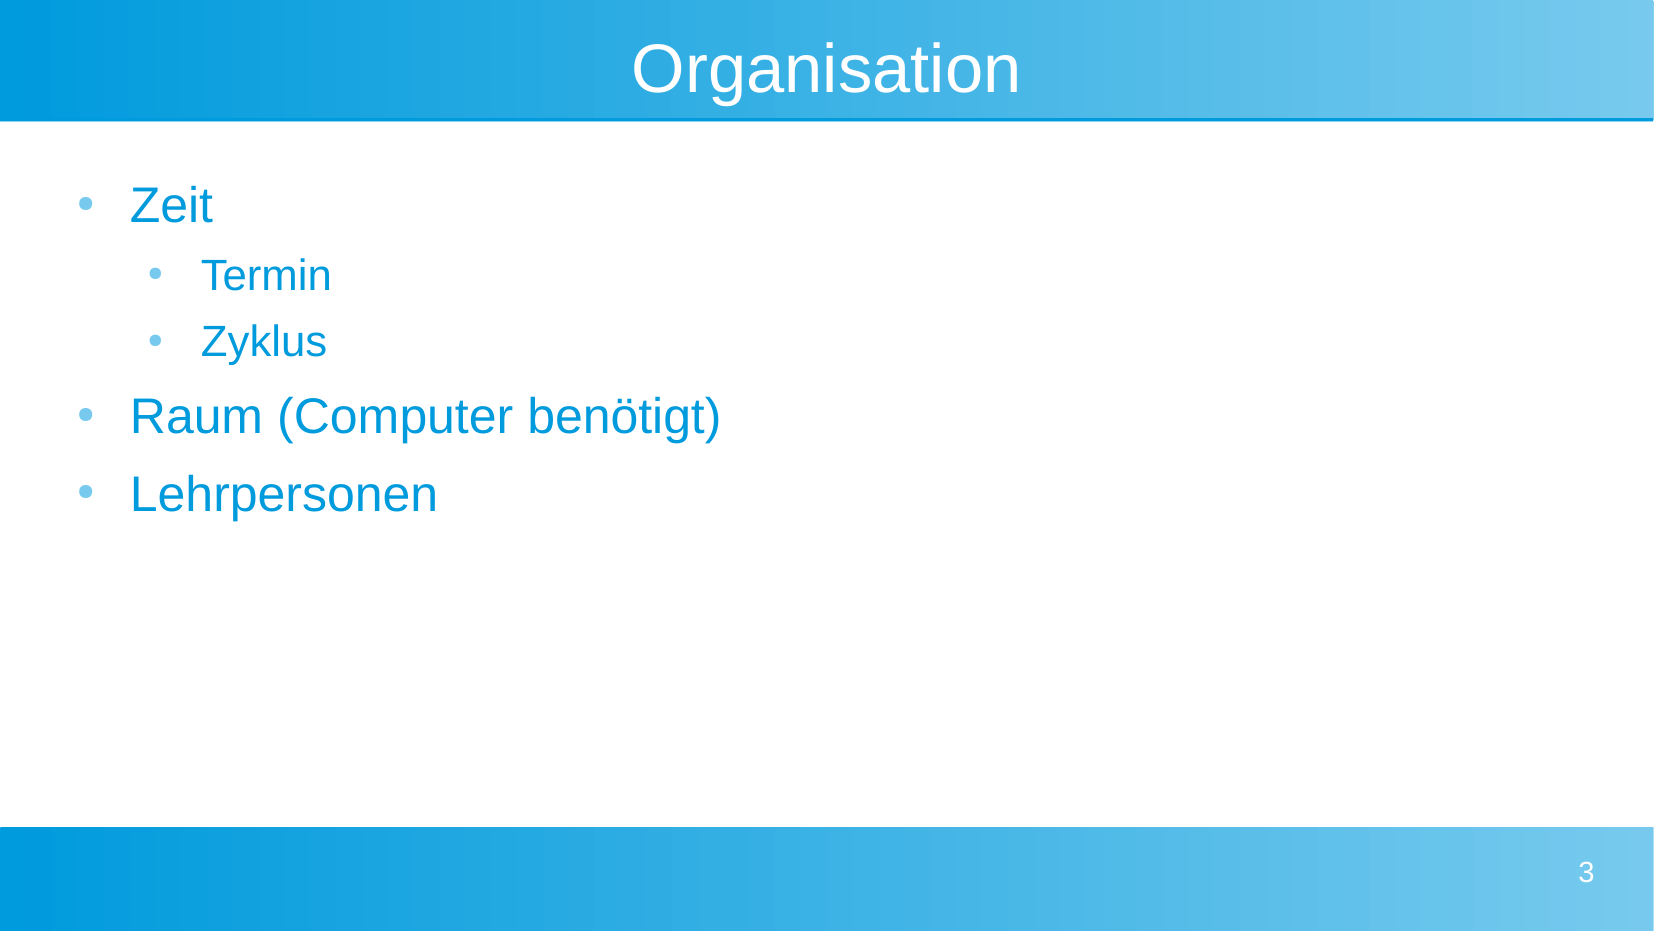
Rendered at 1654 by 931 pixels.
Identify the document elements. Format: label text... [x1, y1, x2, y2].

title Organisation [59, 29, 1595, 108]
list Zeit Termin Zyklus Raum (Computer benötigt) Lehrpersonen [59, 177, 1595, 768]
